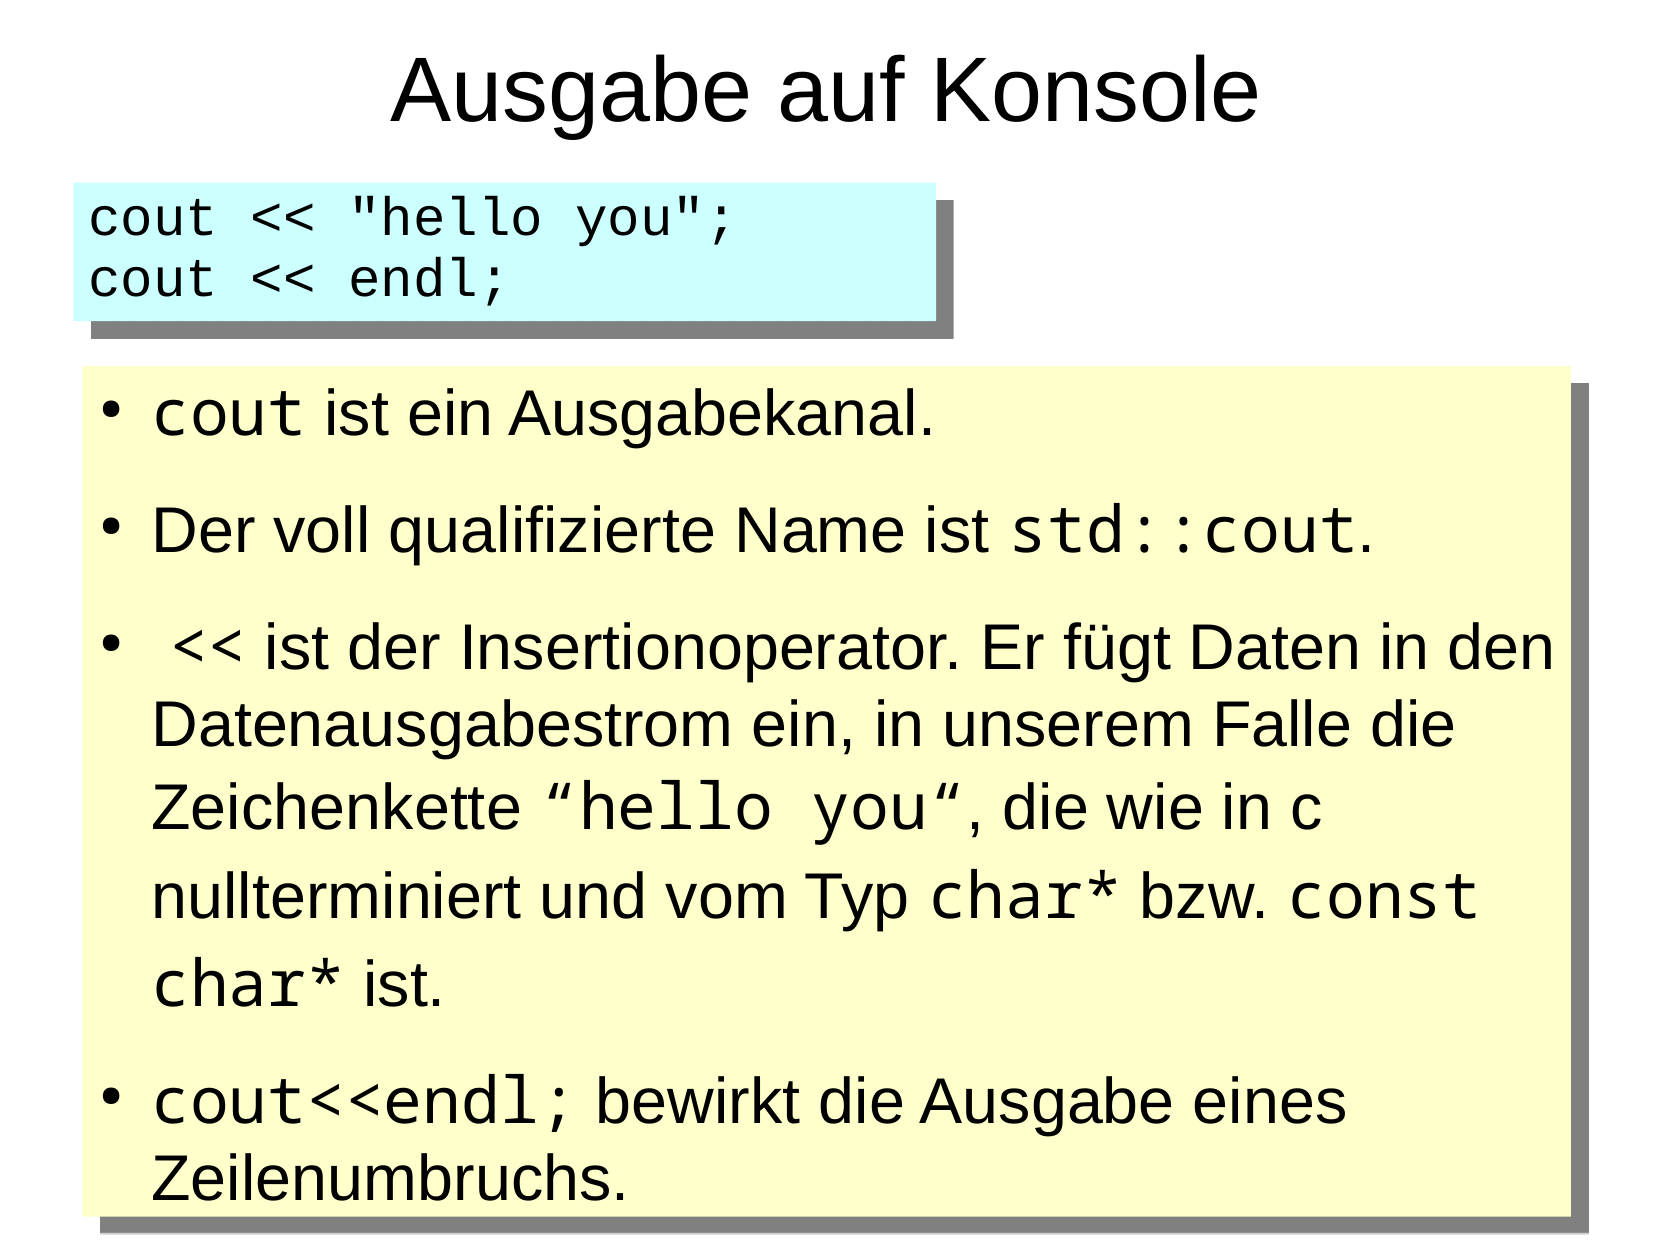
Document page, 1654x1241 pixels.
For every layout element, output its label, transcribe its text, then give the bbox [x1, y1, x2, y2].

text_box cout << "hello you"; cout << endl; [73, 182, 937, 322]
title Ausgabe auf Konsole [82, 25, 1571, 154]
list cout ist ein Ausgabekanal. Der voll qualifizierte Name ist std::cout. << ist der Insertionoperator. Er fügt Daten in den Datenausgabestrom ein, in unserem Falle die Zeichenkette “hello you“, die wie in c nullterminiert und vom Typ char* bzw. const char* ist. cout<<endl; bewirkt die Ausgabe eines Zeilenumbruchs. [82, 366, 1571, 1217]
